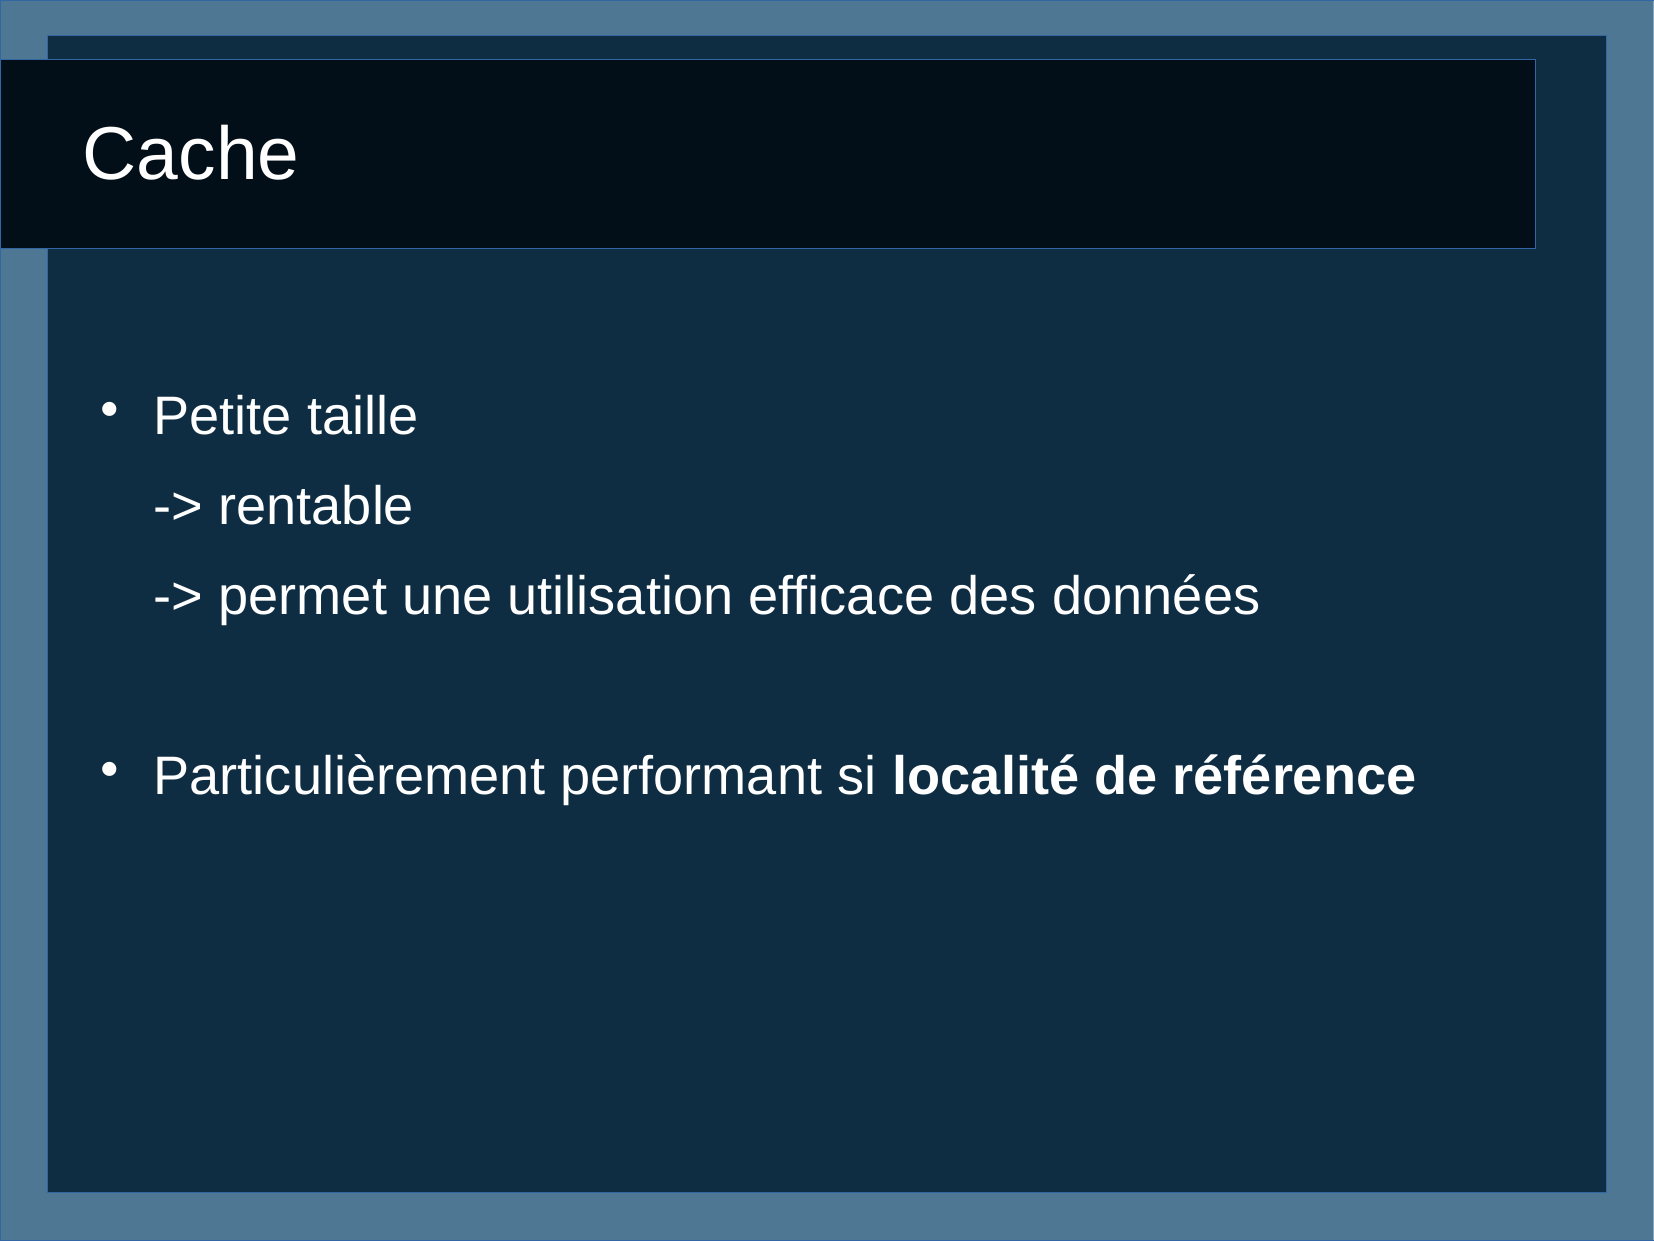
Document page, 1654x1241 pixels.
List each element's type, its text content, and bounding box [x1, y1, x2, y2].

title Cache [82, 94, 1264, 213]
list Petite taille -> rentable -> permet une utilisation efficace des données Particulièrement performant si localité de référence [82, 295, 1571, 1015]
